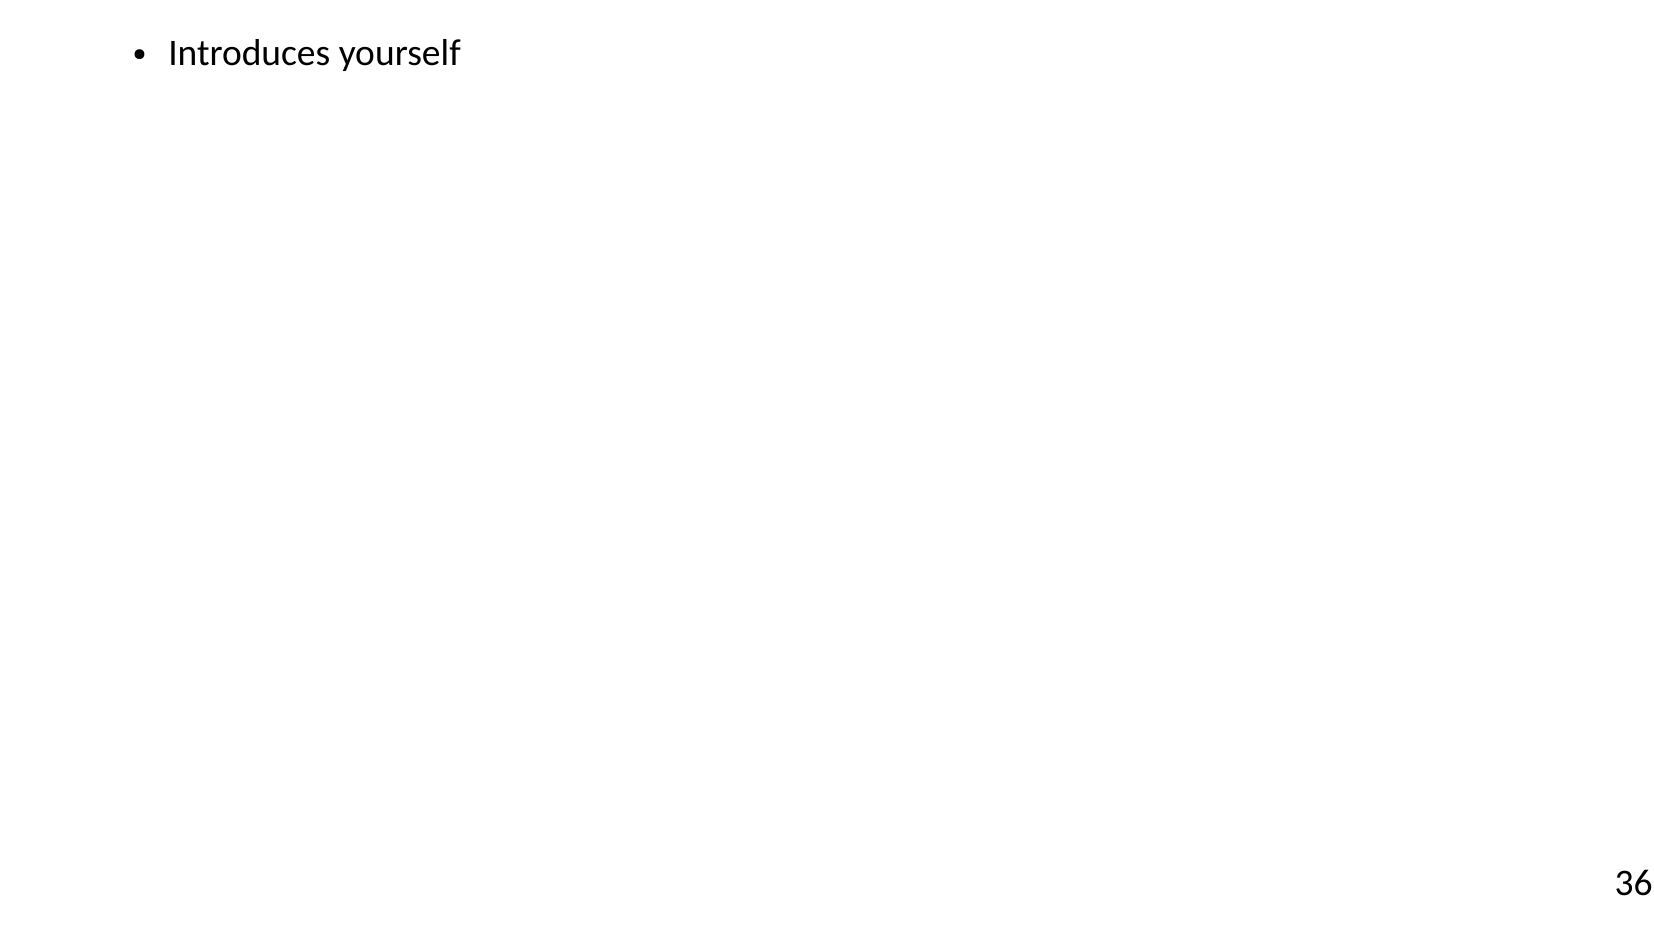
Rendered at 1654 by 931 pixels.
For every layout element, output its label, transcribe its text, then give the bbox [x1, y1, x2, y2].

text_box Introduces yourself [118, 29, 1447, 83]
text_box <number> [1479, 860, 1654, 931]
